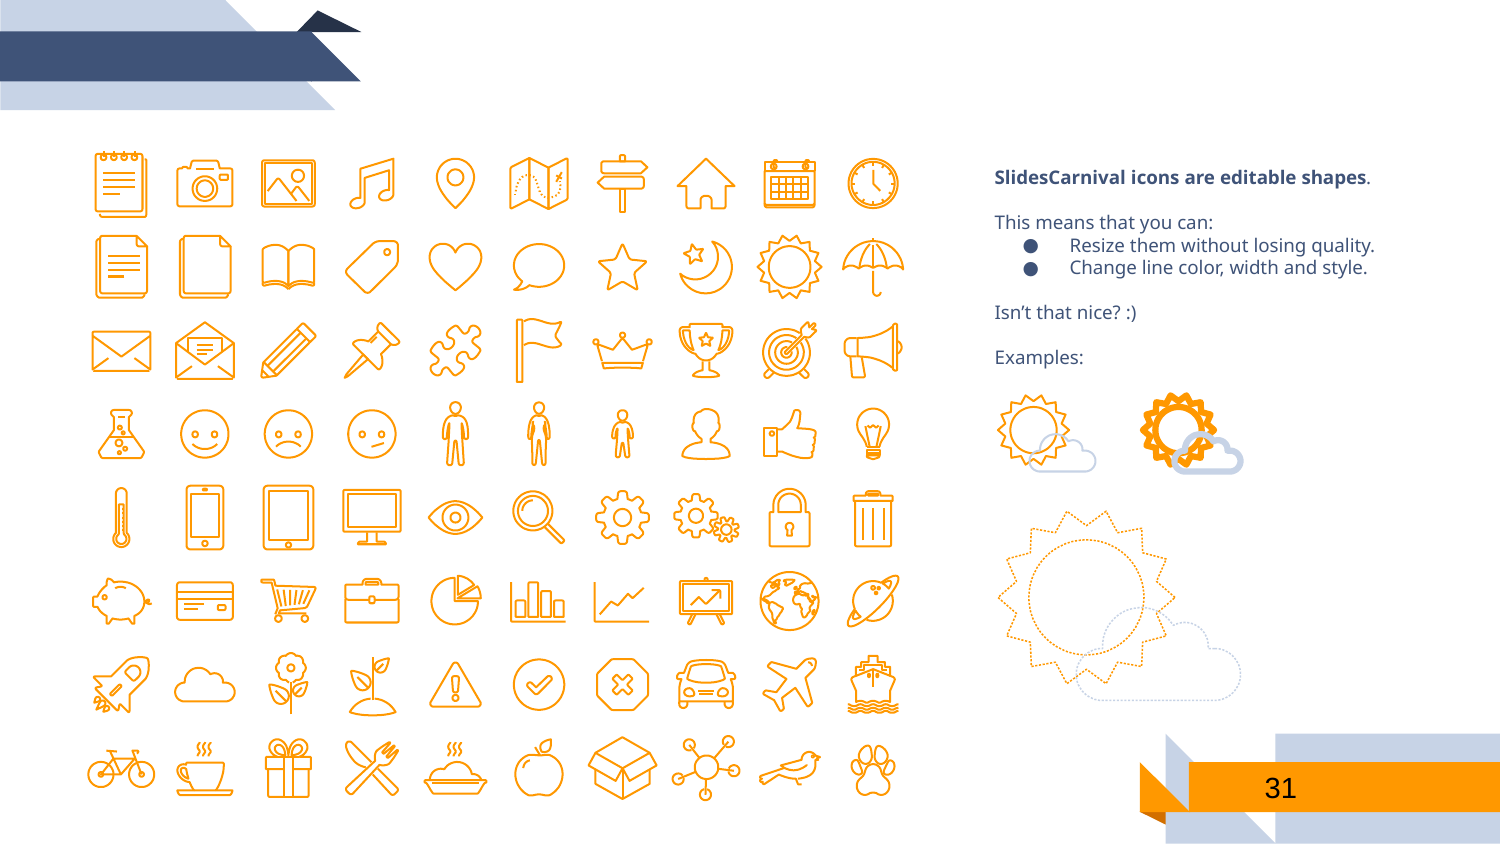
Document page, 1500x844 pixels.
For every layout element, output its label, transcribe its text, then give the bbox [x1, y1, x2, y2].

slide_number <numer> [1249, 760, 1494, 813]
text_box SlidesCarnival icons are editable shapes. This means that you can: Resize them without losing quality. Change line color, width and style. Isn’t that nice? :) Examples: [979, 150, 1405, 401]
